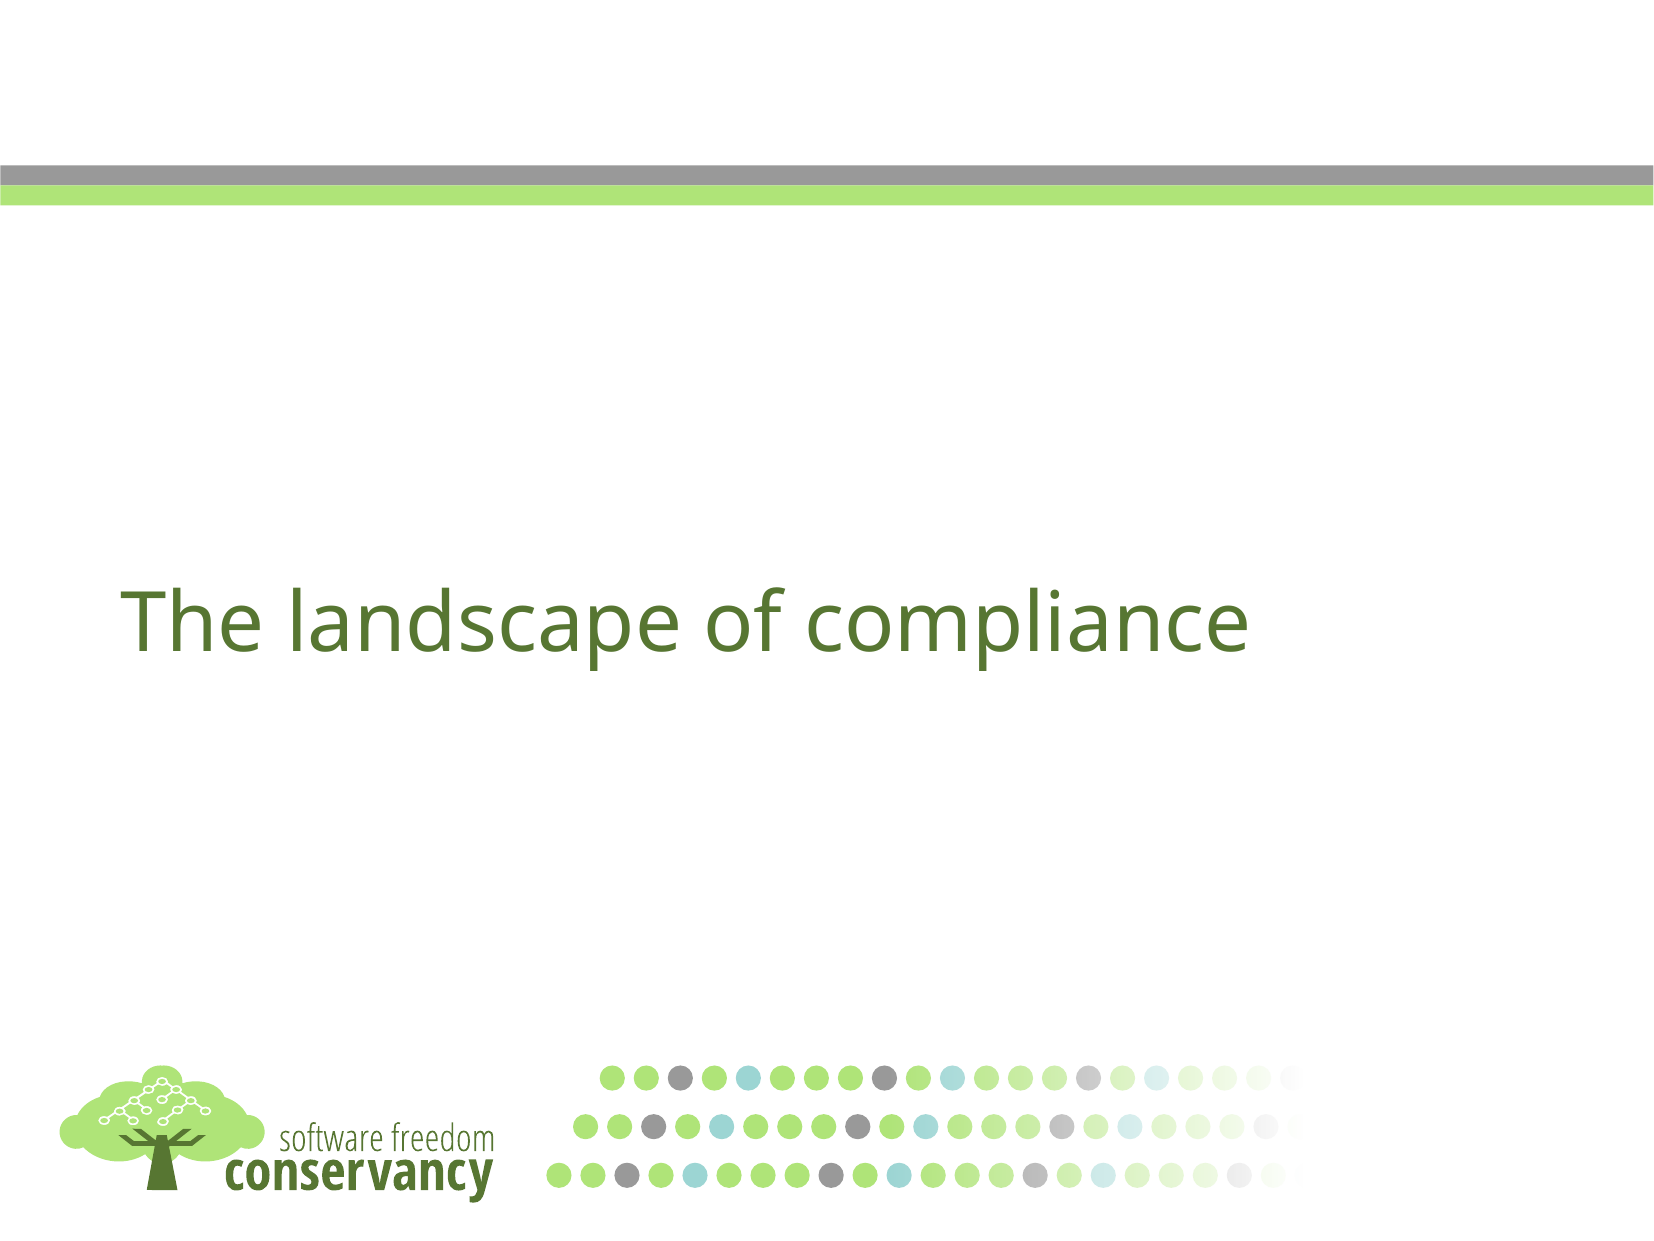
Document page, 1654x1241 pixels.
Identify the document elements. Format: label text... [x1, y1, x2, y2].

title The landscape of compliance [120, 515, 1576, 723]
